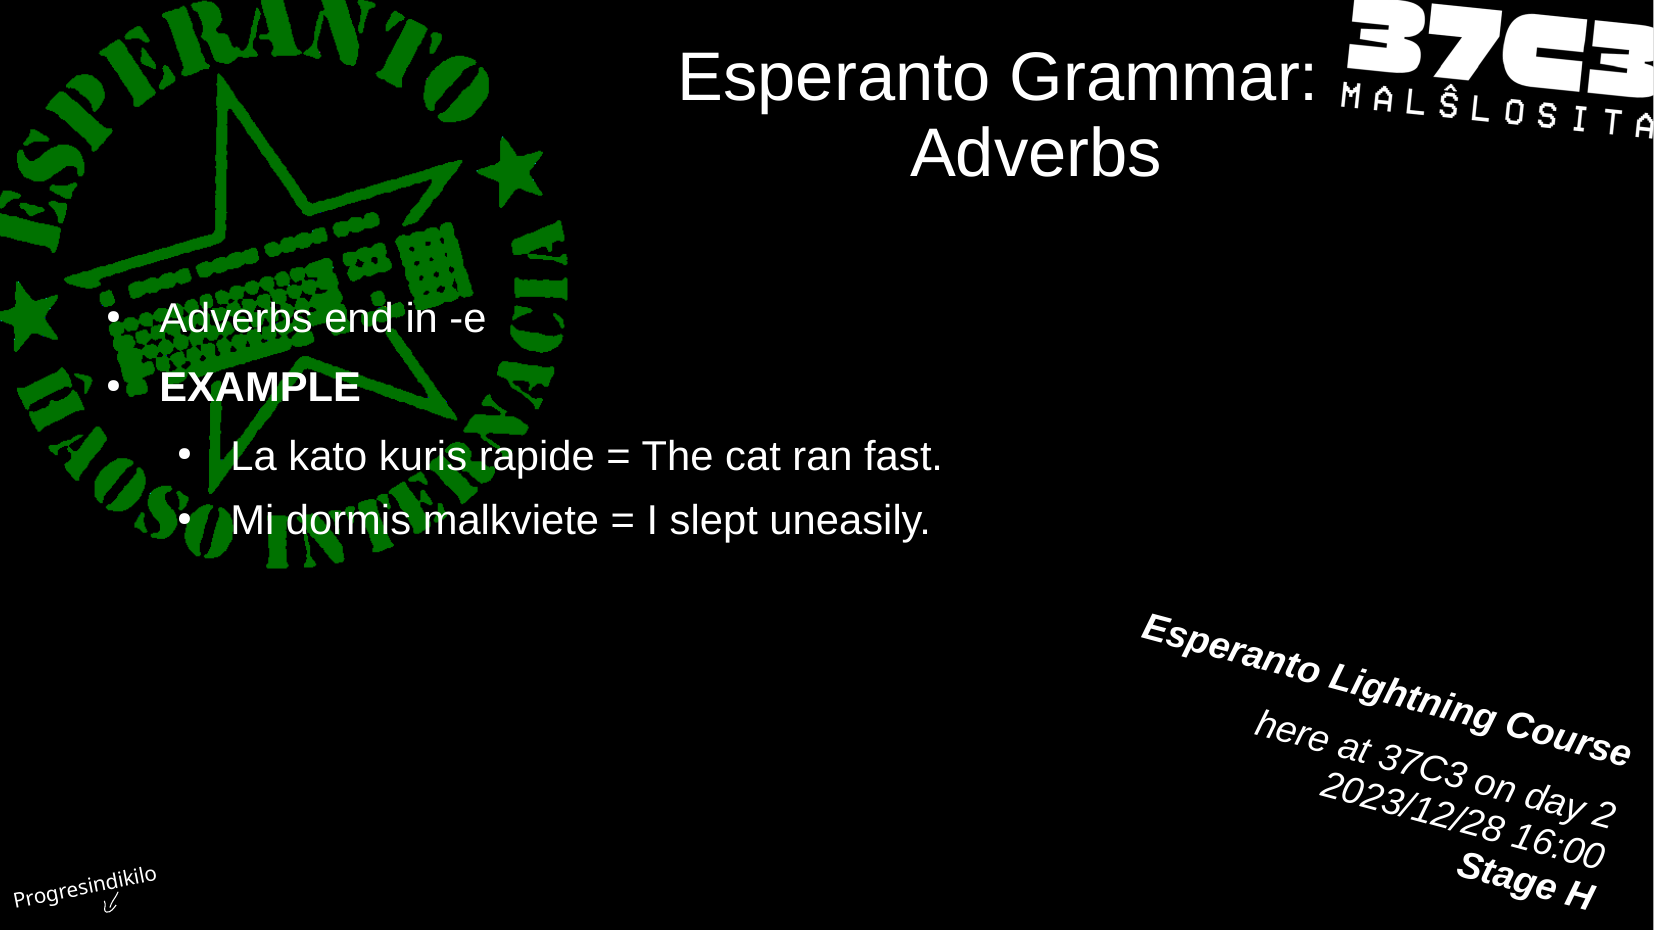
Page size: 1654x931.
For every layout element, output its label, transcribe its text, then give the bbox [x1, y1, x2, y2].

picture [0, 0, 591, 591]
list Adverbs end in -e EXAMPLE La kato kuris rapide = The cat ran fast. Mi dormis malkviete = I slept uneasily. [88, 295, 1571, 869]
list Esperanto Lightning Course here at 37C3 on day 2 2023/12/28 16:00 Stage H [868, 552, 1637, 931]
title Esperanto Grammar: Adverbs [501, 37, 1571, 193]
picture [1349, 0, 1654, 139]
